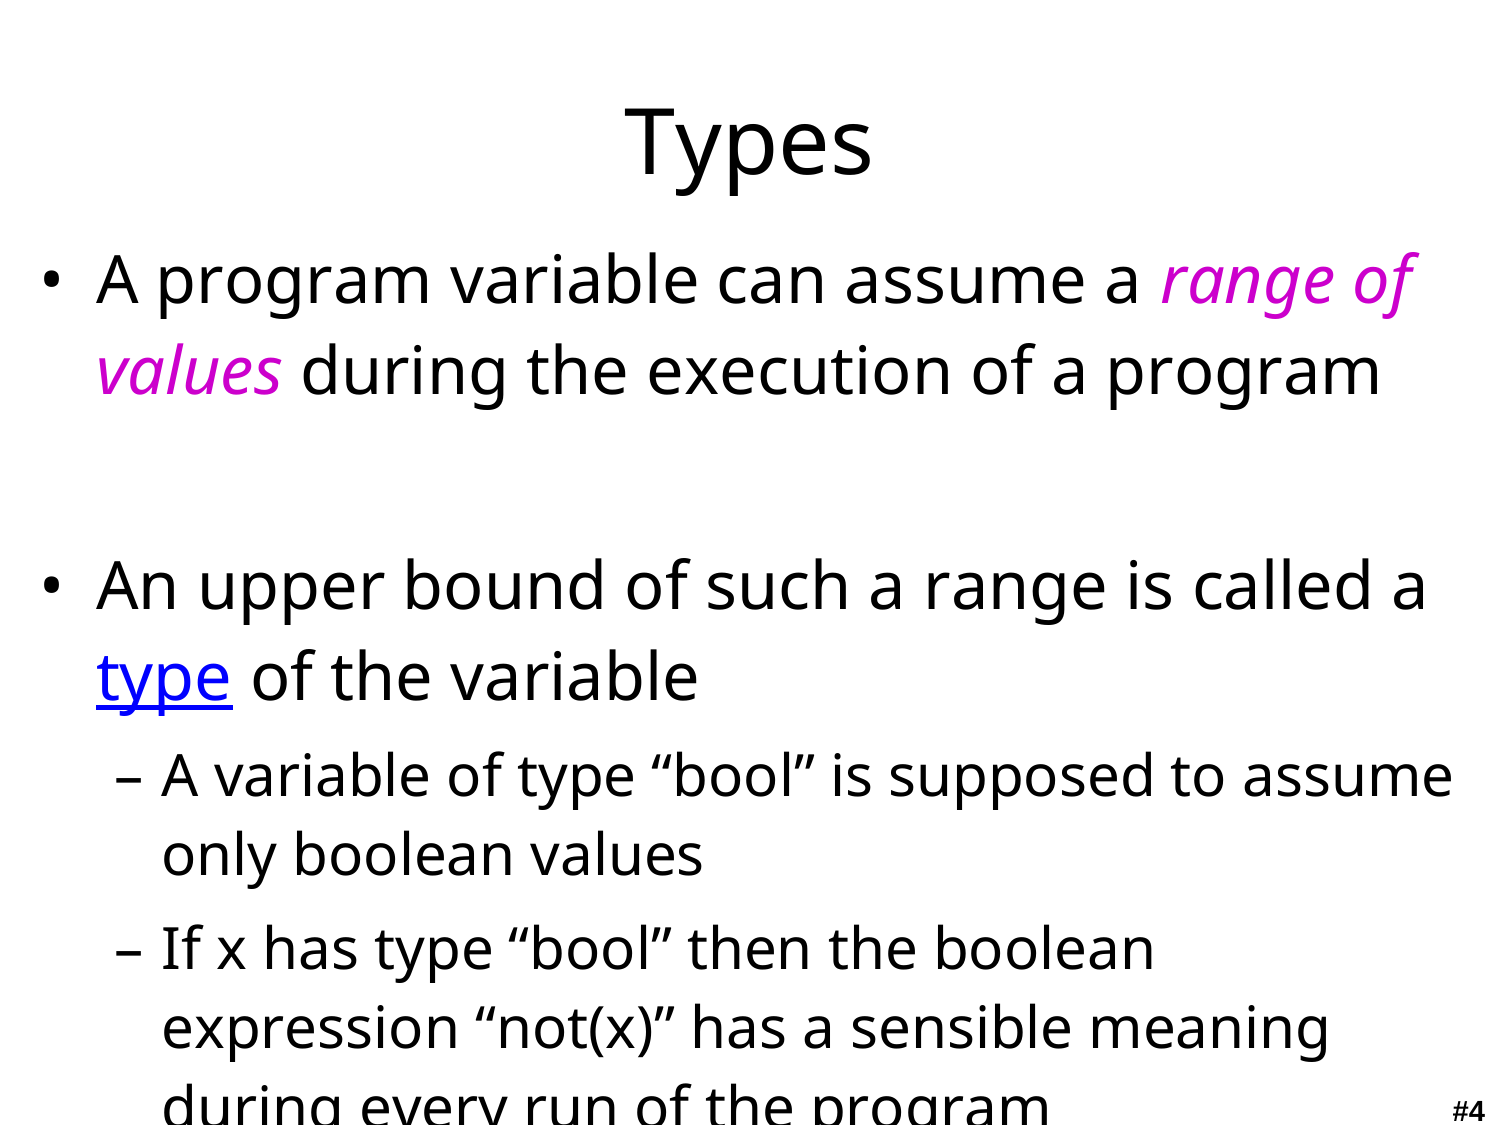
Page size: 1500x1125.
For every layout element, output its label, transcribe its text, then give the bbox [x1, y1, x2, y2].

list A program variable can assume a range of values during the execution of a program An upper bound of such a range is called a type of the variable A variable of type “bool” is supposed to assume only boolean values If x has type “bool” then the boolean expression “not(x)” has a sensible meaning during every run of the program [24, 224, 1476, 1063]
title Types [24, 45, 1476, 224]
